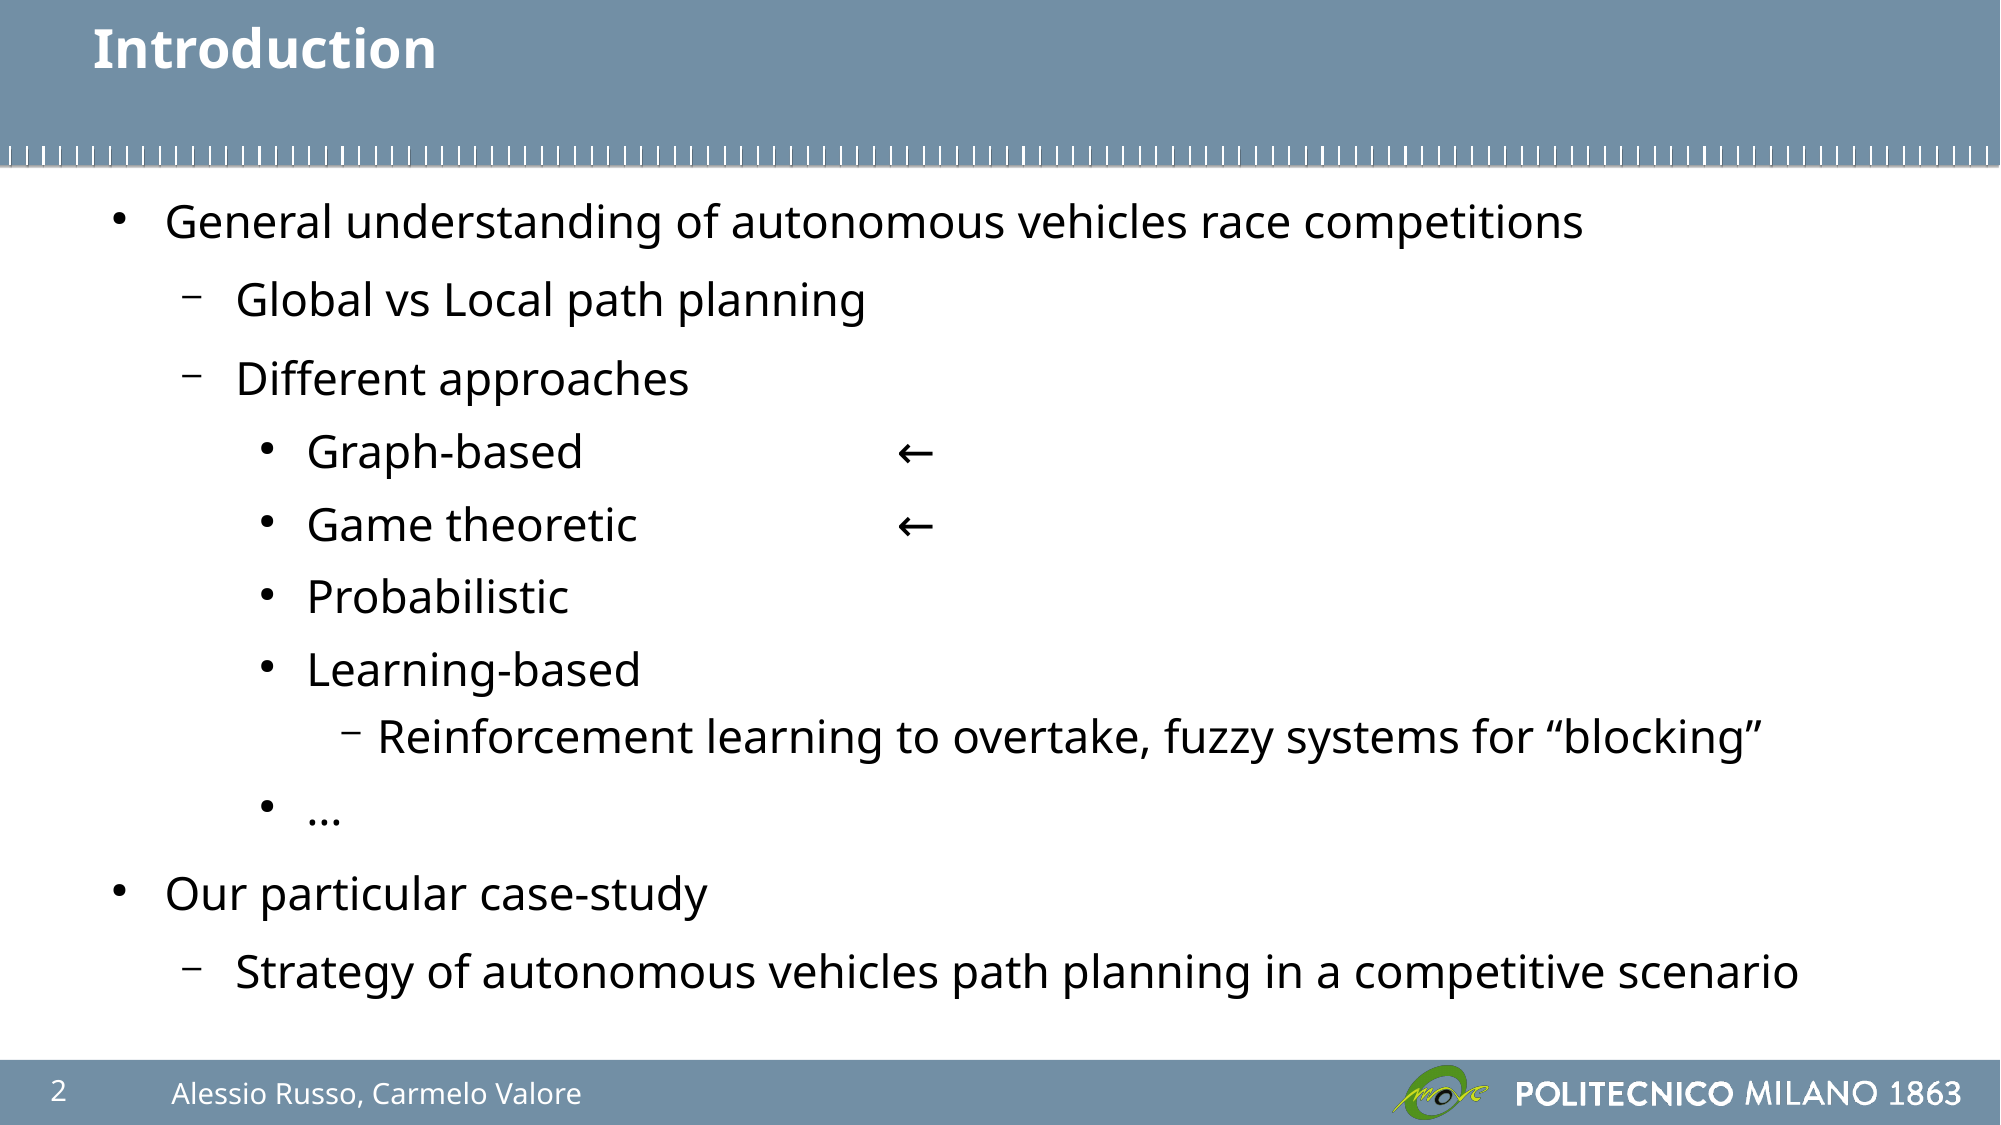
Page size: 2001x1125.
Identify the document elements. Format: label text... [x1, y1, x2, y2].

picture [1392, 1065, 1489, 1120]
title Introduction [78, 8, 1922, 86]
footer Alessio Russo, Carmelo Valore [156, 1062, 1007, 1123]
picture [1510, 1068, 1967, 1117]
slide_number <numero> [7, 1062, 110, 1123]
list General understanding of autonomous vehicles race competitions Global vs Local path planning Different approaches Graph-based ← Game theoretic ← Probabilistic Learning-based Reinforcement learning to overtake, fuzzy systems for “blocking” … Our particular case-study Strategy of autonomous vehicles path planning in a competitive scenario [78, 185, 1922, 1042]
